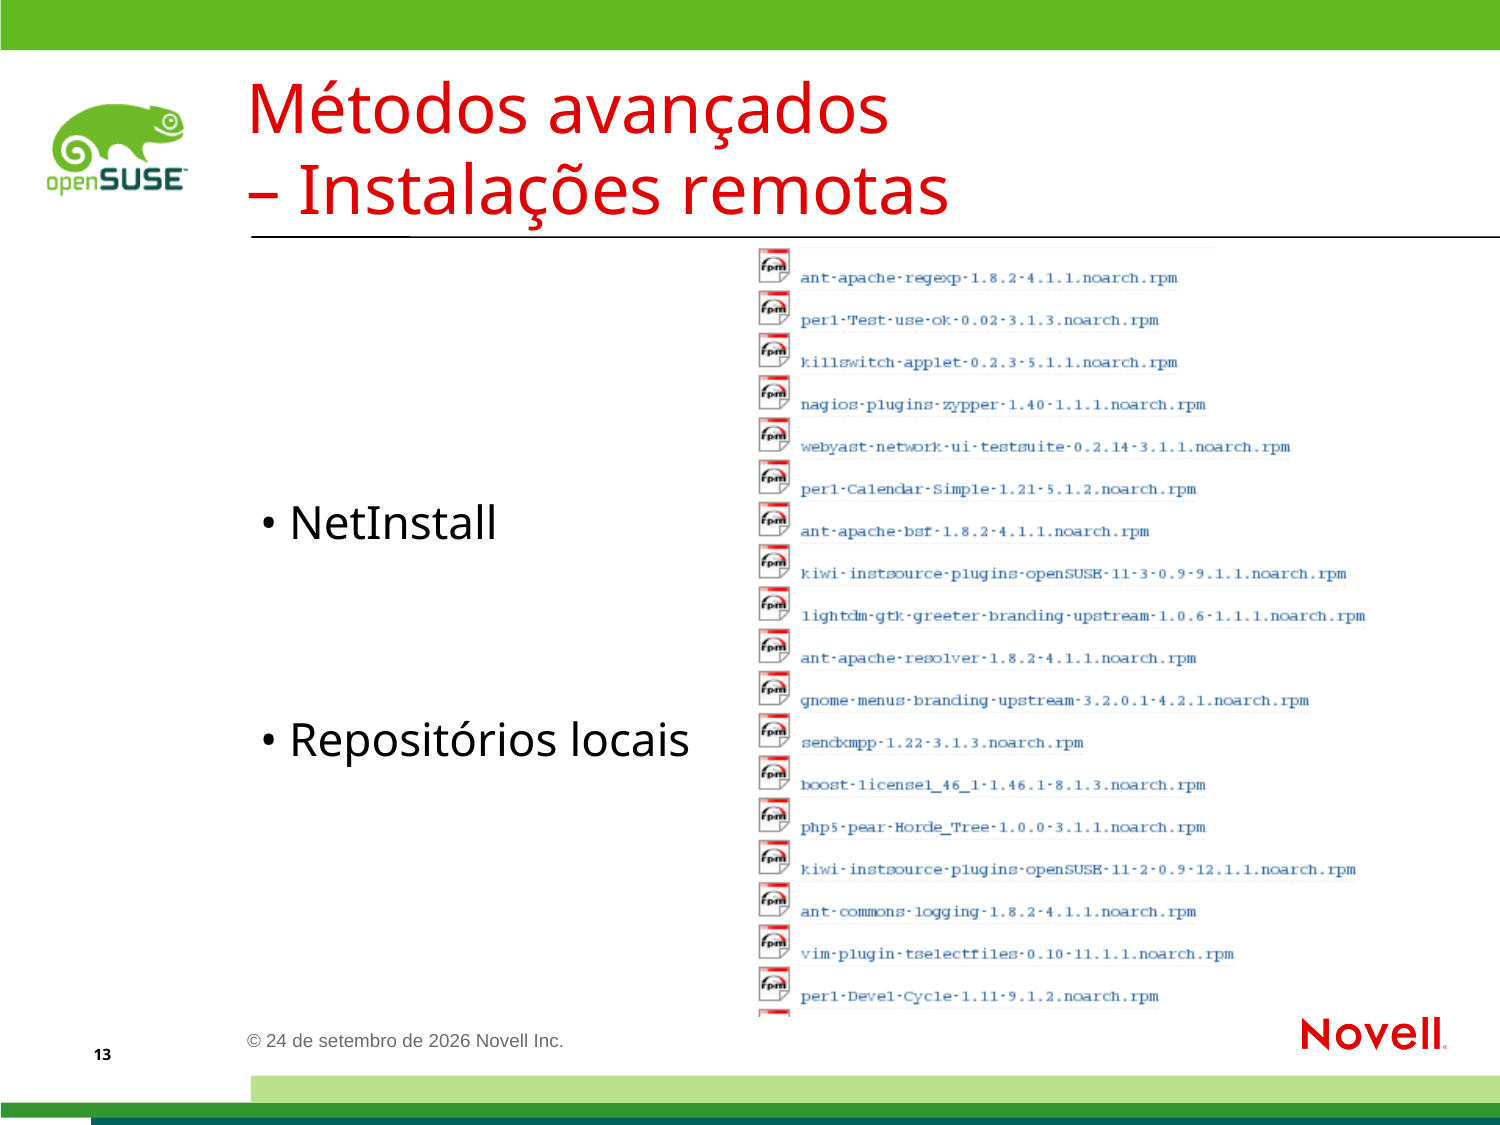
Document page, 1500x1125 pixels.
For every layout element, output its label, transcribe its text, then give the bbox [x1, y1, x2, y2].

list NetInstall Repositórios locais [245, 267, 1458, 1026]
picture [1295, 1026, 1453, 1056]
title Métodos avançados – Instalações remotas [246, 60, 1409, 239]
picture [47, 104, 188, 197]
picture [748, 247, 1418, 1017]
